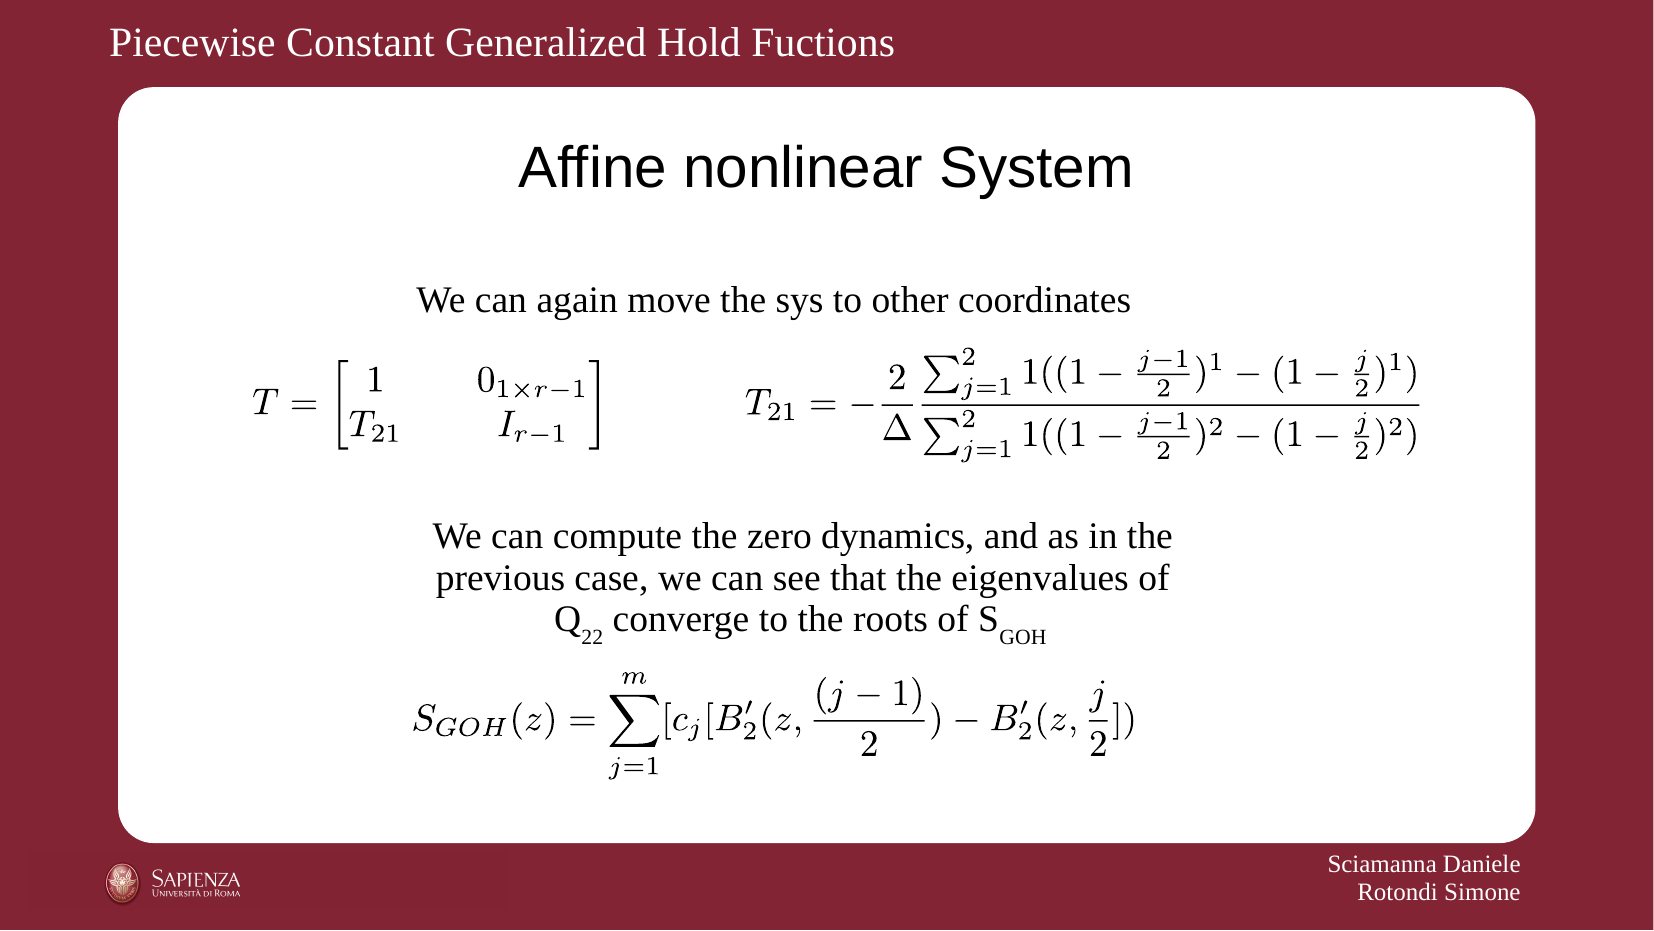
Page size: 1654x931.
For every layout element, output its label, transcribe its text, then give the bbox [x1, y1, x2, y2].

text_box We can again move the sys to other coordinates [401, 271, 1241, 328]
text_box We can compute the zero dynamics, and as in the previous case, we can see that the eigenvalues of Q22 converge to the roots of SGOH [401, 507, 1205, 657]
picture [29, 850, 508, 910]
text_box [118, 87, 1536, 844]
text_box Piecewise Constant Generalized Hold Fuctions [94, 11, 1342, 92]
title Affine nonlinear System [162, 110, 1492, 225]
text_box Sciamanna Daniele Rotondi Simone [933, 843, 1536, 914]
